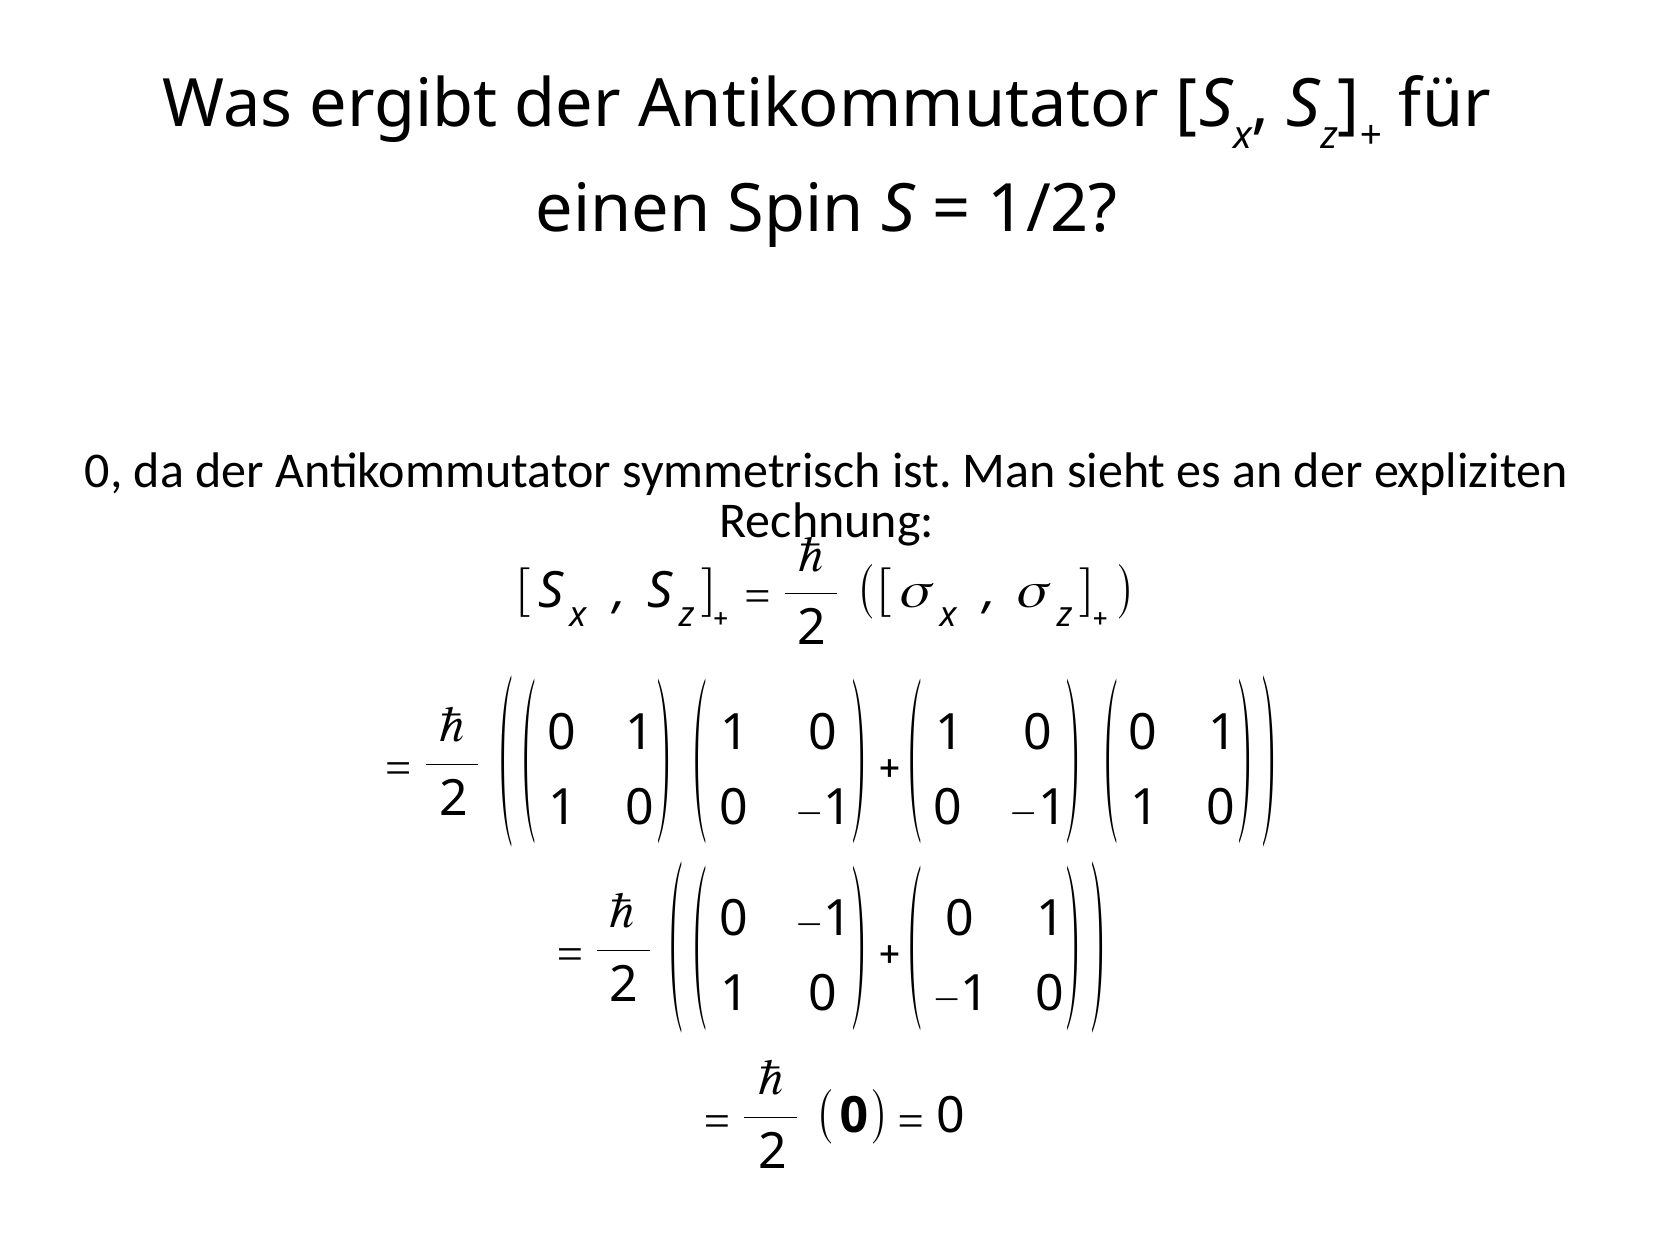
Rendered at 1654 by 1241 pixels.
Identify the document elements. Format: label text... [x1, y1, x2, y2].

chart [363, 530, 1291, 1182]
subtitle 0, da der Antikommutator symmetrisch ist. Man sieht es an der expliziten Rechnung: [82, 290, 1571, 1010]
title Was ergibt der Antikommutator [Sx, Sz]+ für einen Spin S = 1/2? [82, 49, 1571, 257]
